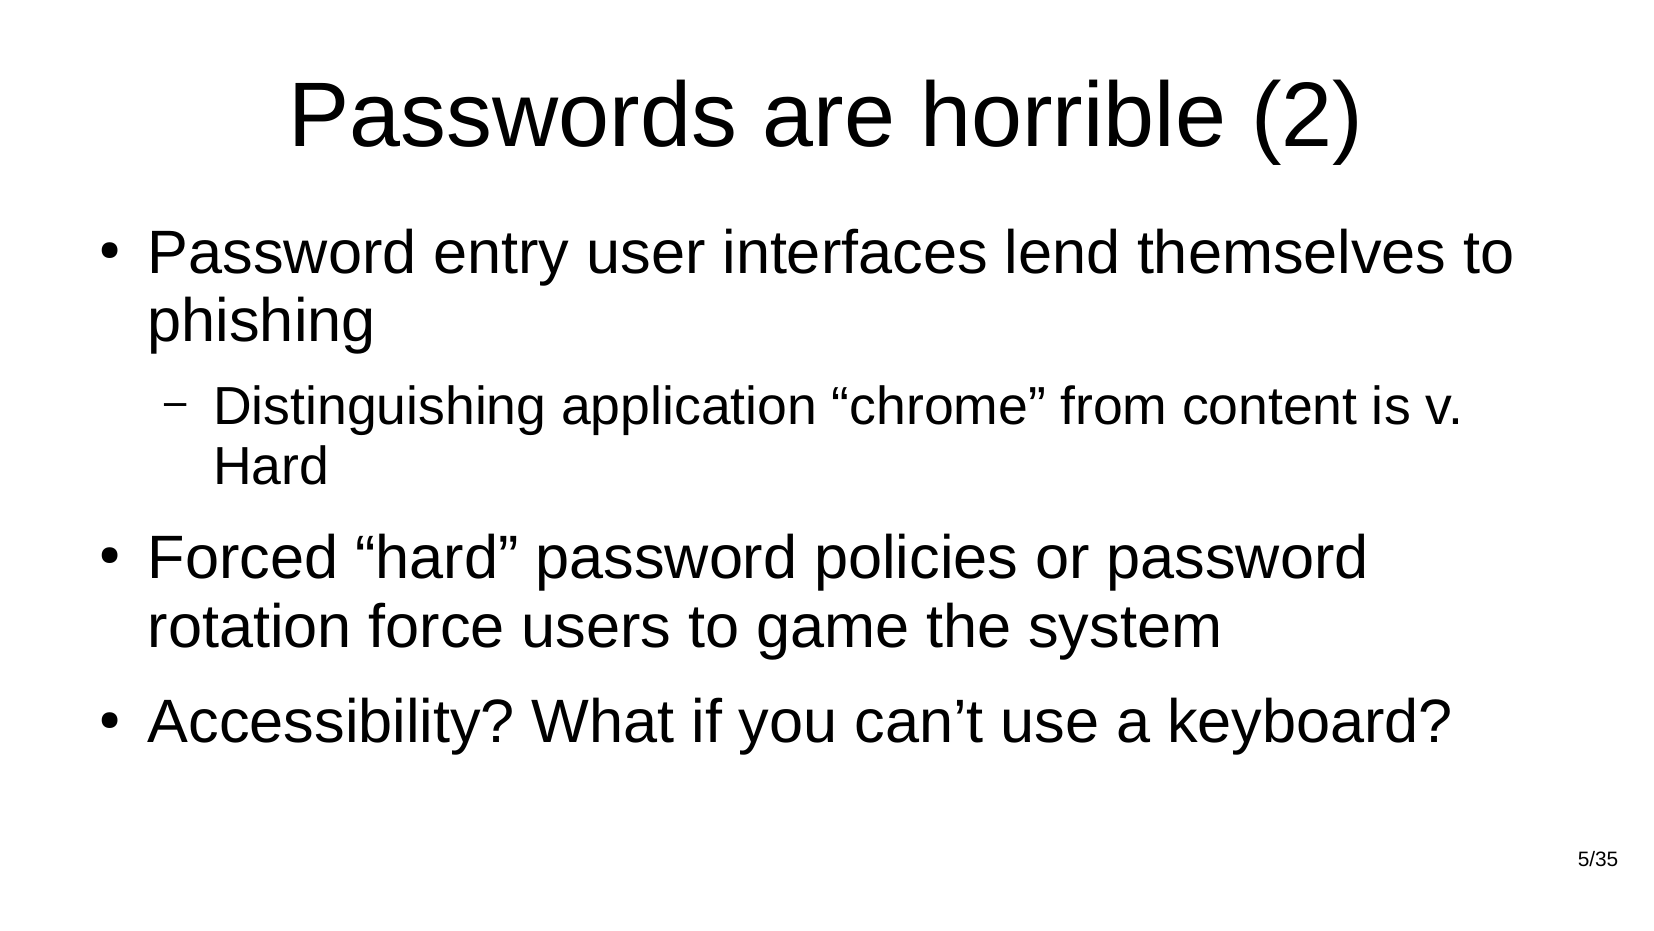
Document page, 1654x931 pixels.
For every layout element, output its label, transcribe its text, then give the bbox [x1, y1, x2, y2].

list Password entry user interfaces lend themselves to phishing Distinguishing application “chrome” from content is v. Hard Forced “hard” password policies or password rotation force users to game the system Accessibility? What if you can’t use a keyboard? [82, 217, 1571, 758]
title Passwords are horrible (2) [82, 37, 1571, 193]
